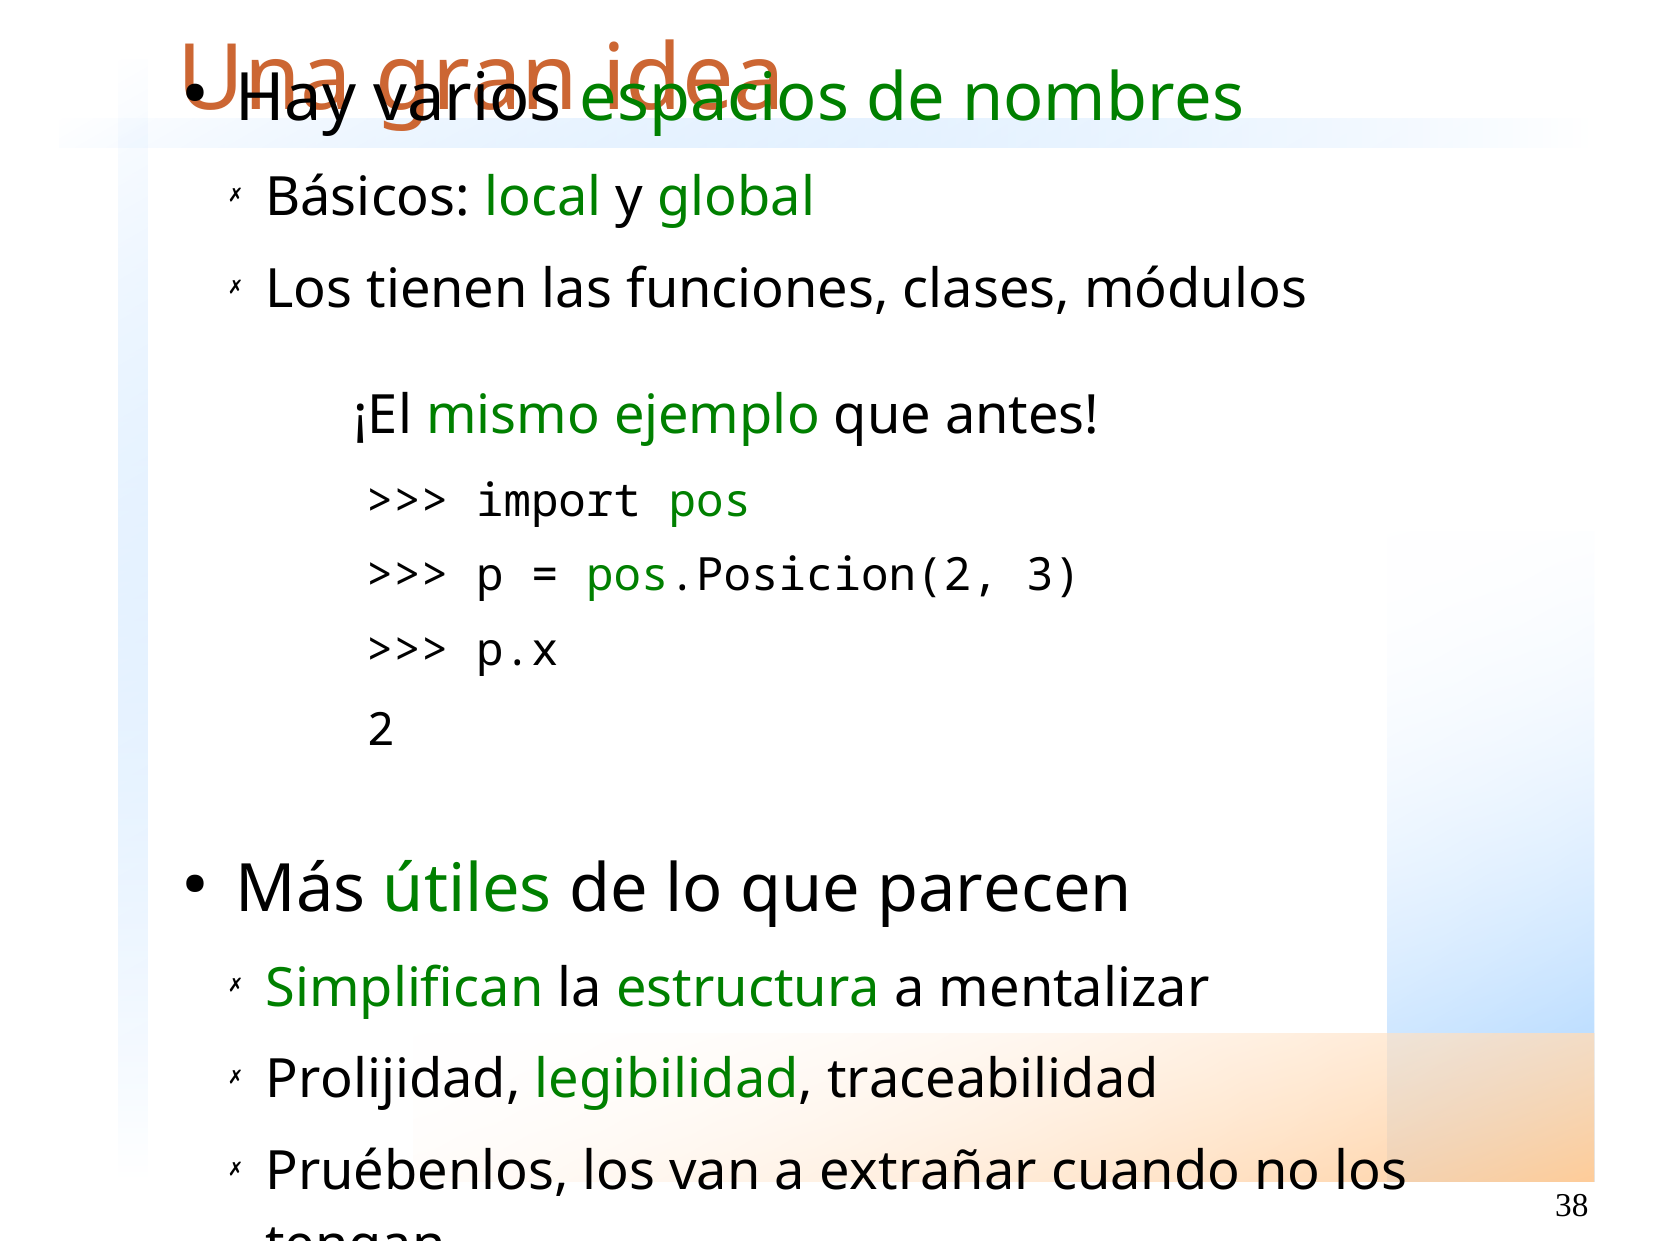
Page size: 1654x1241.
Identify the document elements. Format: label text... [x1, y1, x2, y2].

title Una gran idea [177, 0, 1595, 147]
text_box Hay varios espacios de nombres Básicos: local y global Los tienen las funciones, clases, módulos ¡El mismo ejemplo que antes! >>> import pos >>> p = pos.Posicion(2, 3) >>> p.x 2 Más útiles de lo que parecen Simplifican la estructura a mentalizar Prolijidad, legibilidad, traceabilidad Pruébenlos, los van a extrañar cuando no los tengan [147, 147, 1595, 1182]
